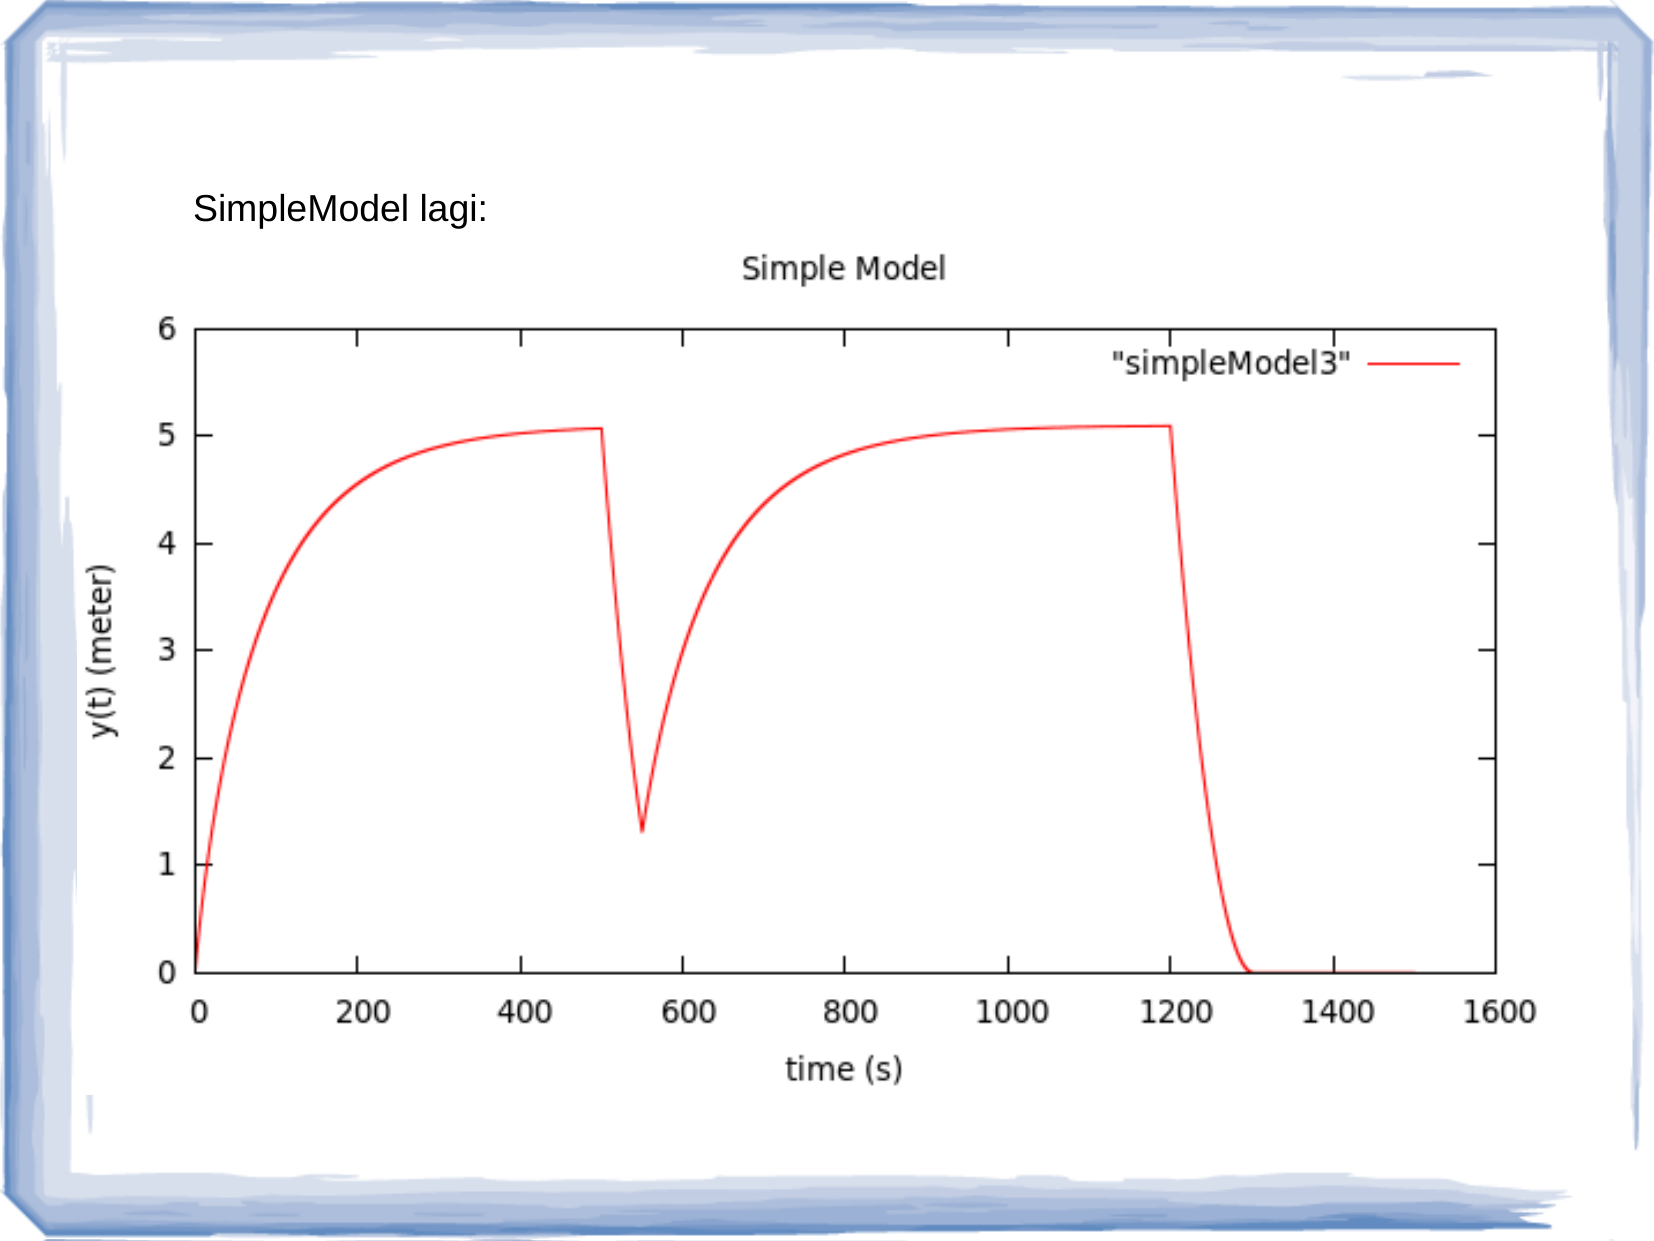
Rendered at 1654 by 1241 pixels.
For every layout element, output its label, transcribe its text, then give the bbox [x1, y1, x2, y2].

picture [0, 0, 1654, 1241]
text_box SimpleModel lagi: [178, 180, 514, 237]
